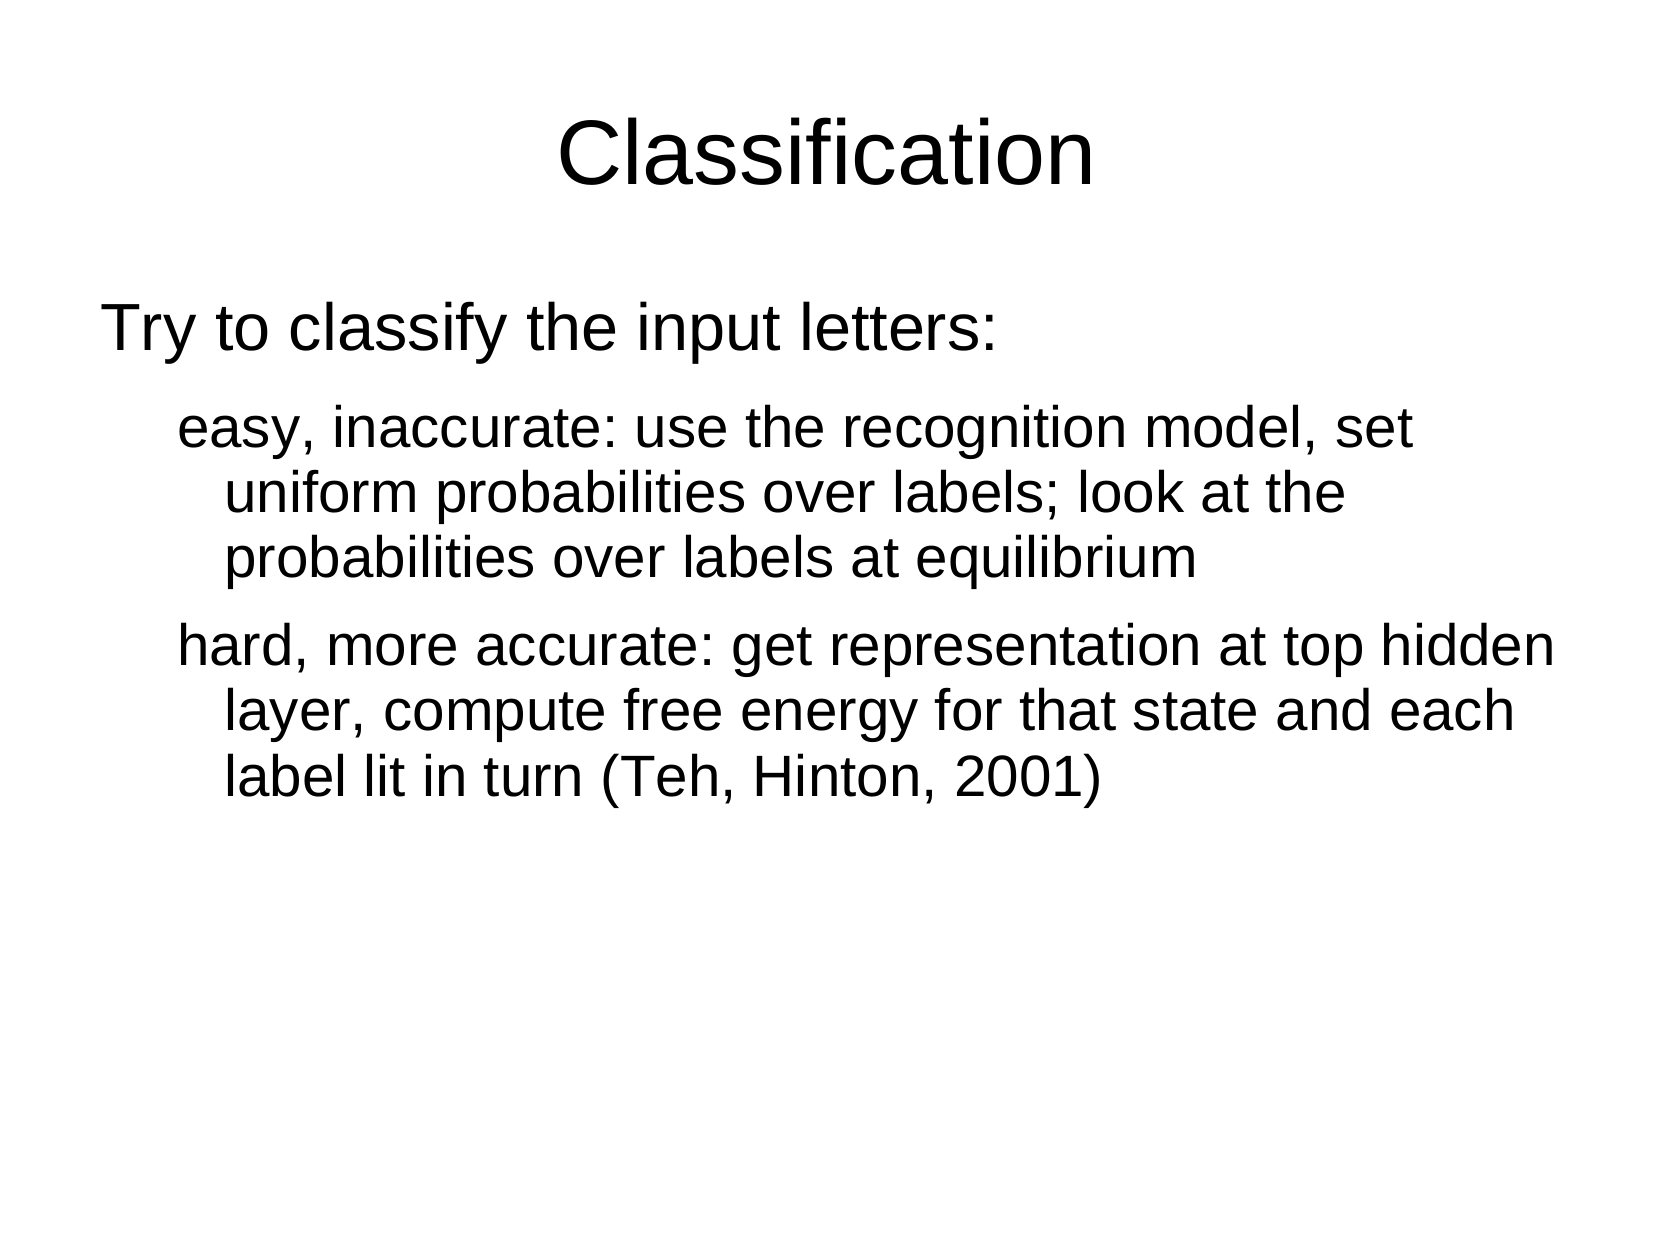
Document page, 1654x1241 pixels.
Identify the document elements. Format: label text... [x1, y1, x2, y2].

list Try to classify the input letters: easy, inaccurate: use the recognition model, set uniform probabilities over labels; look at the probabilities over labels at equilibrium hard, more accurate: get representation at top hidden layer, compute free energy for that state and each label lit in turn (Teh, Hinton, 2001) [82, 290, 1571, 1109]
title Classification [82, 49, 1571, 257]
